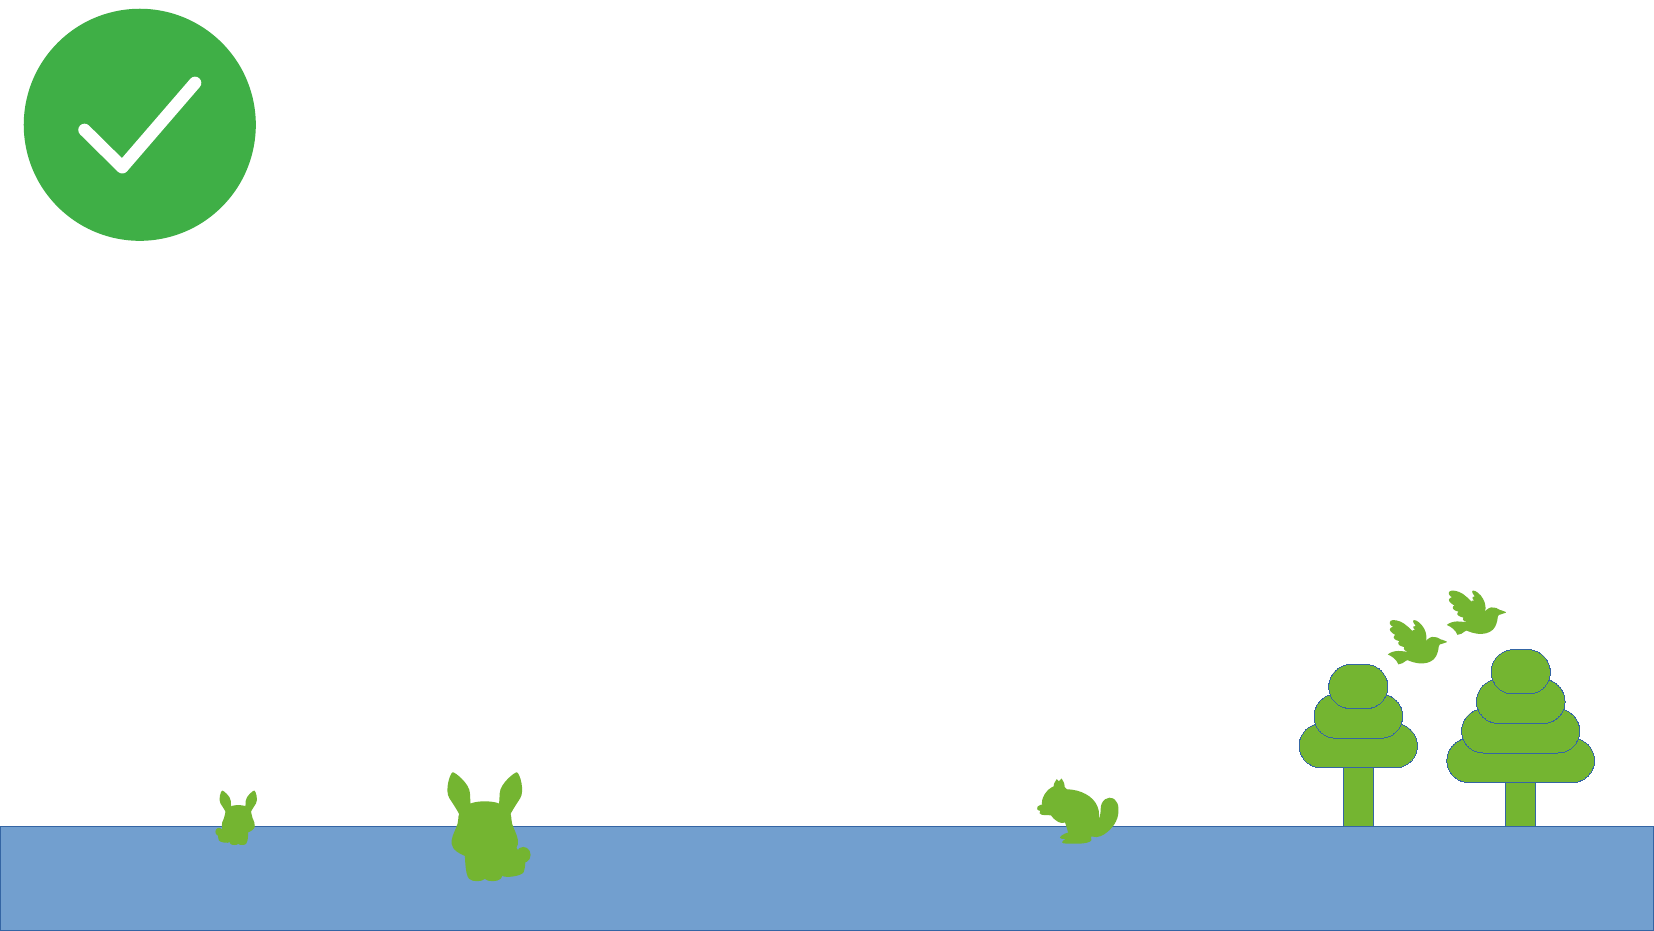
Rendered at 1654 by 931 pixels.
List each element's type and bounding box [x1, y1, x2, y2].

text_box [24, 9, 256, 241]
